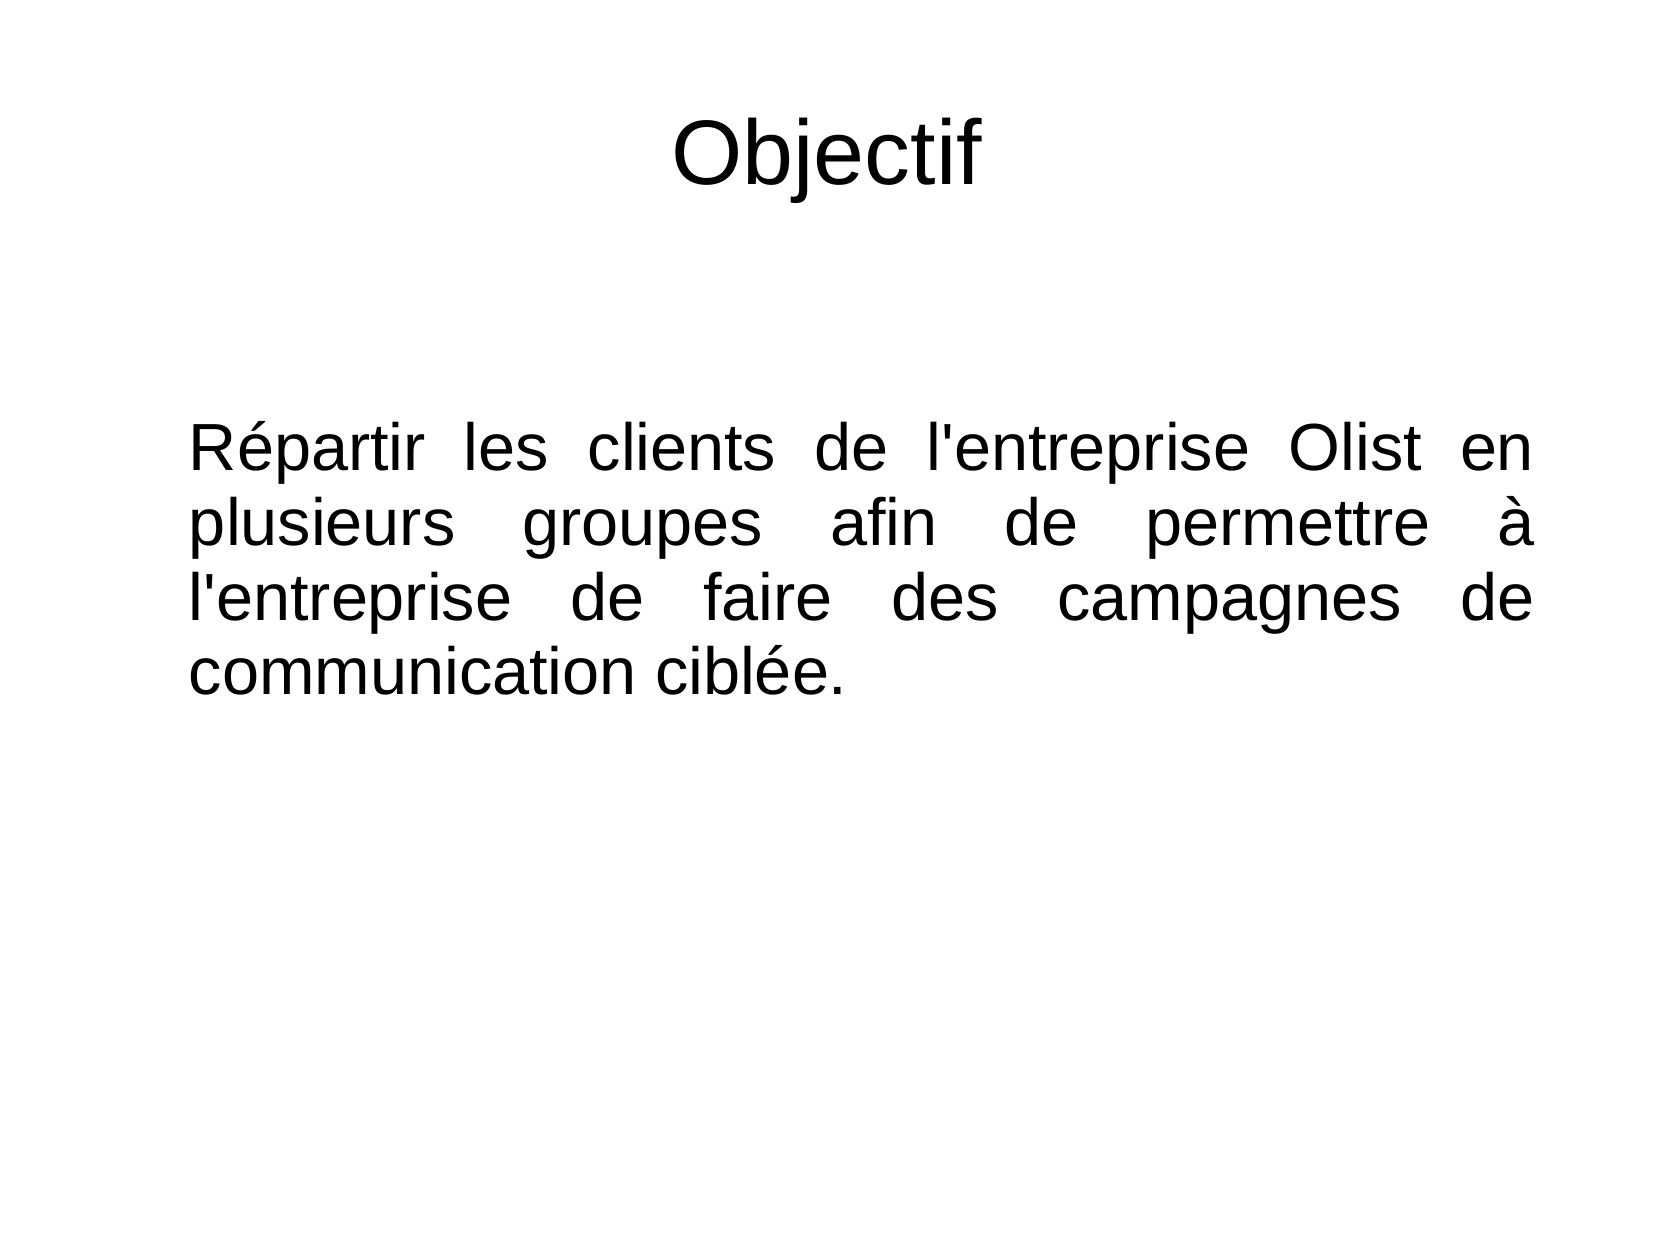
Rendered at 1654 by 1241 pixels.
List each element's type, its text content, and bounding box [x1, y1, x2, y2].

list Répartir les clients de l'entreprise Olist en plusieurs groupes afin de permettre à l'entreprise de faire des campagnes de communication ciblée. [118, 409, 1536, 1229]
title Objectif [82, 49, 1571, 257]
